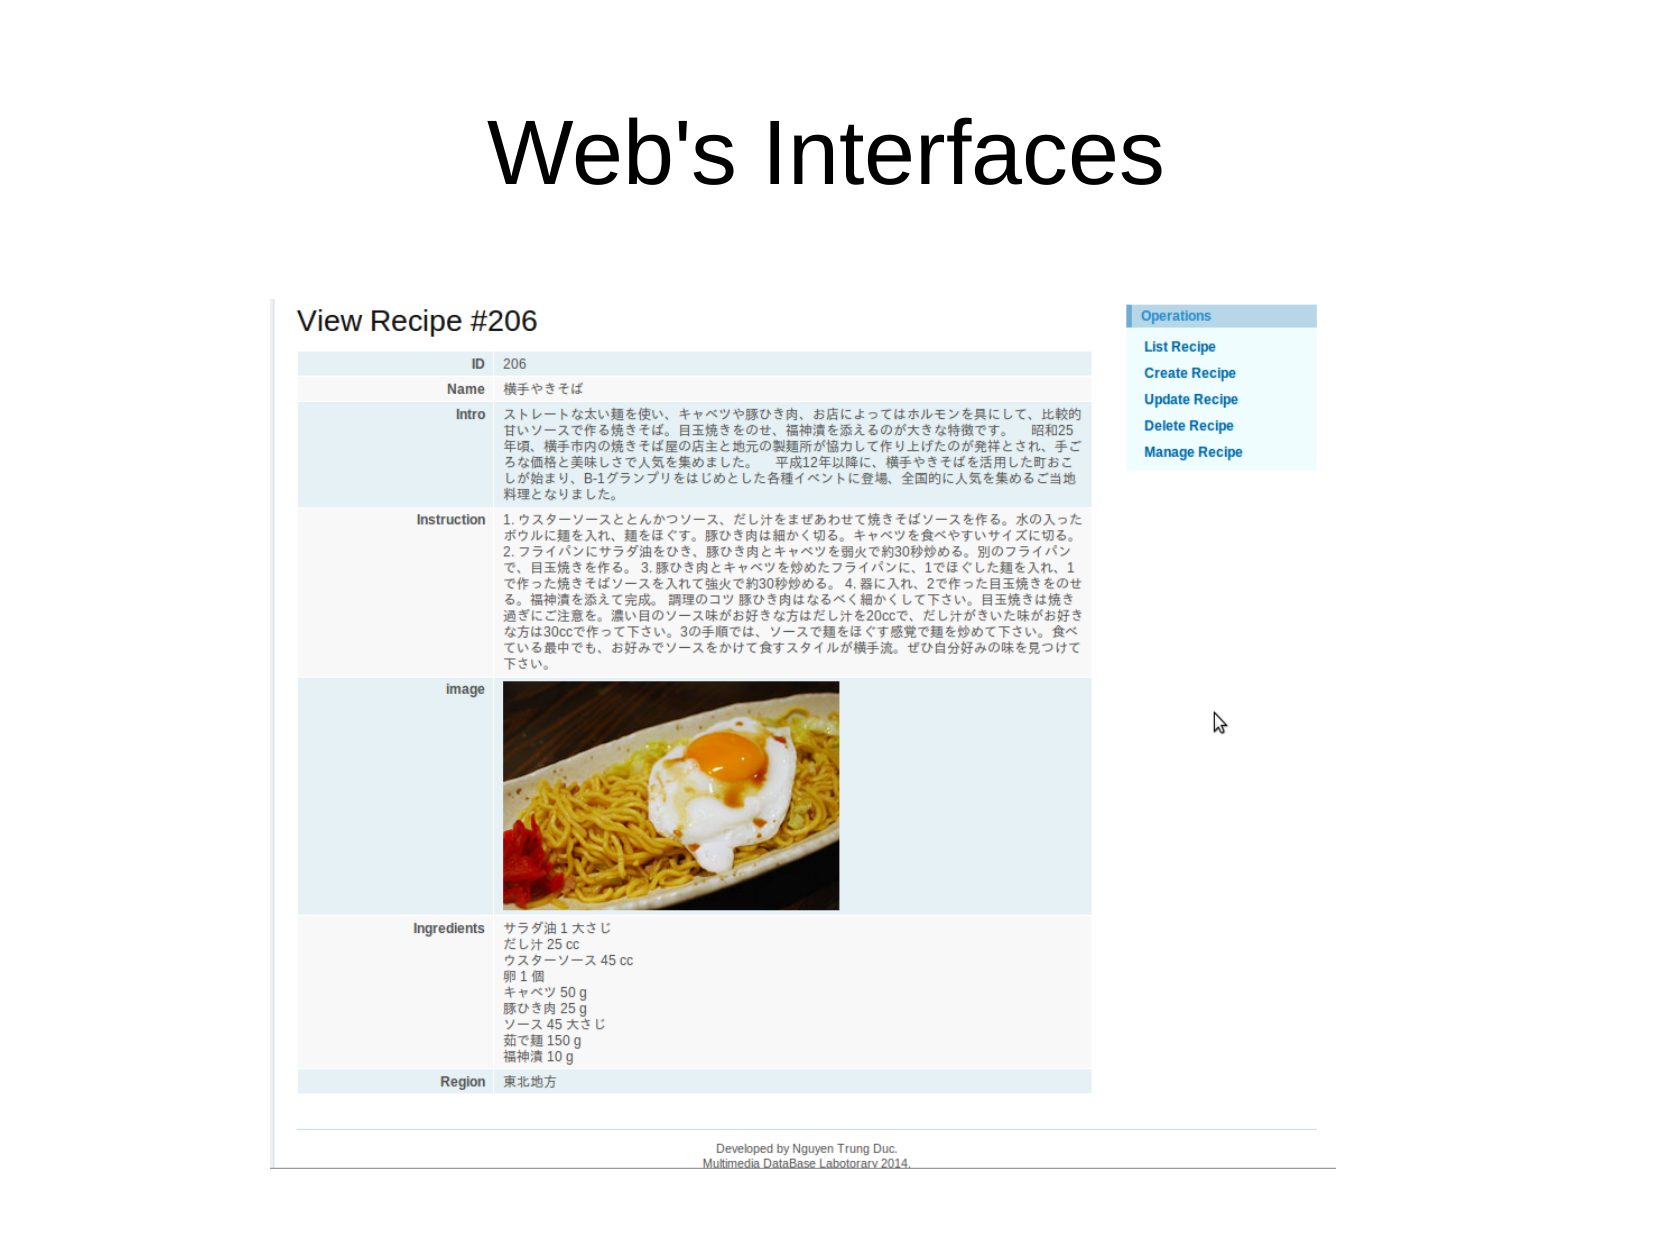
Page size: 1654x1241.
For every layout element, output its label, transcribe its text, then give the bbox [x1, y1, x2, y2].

picture [270, 299, 1336, 1169]
title Web's Interfaces [82, 49, 1571, 257]
